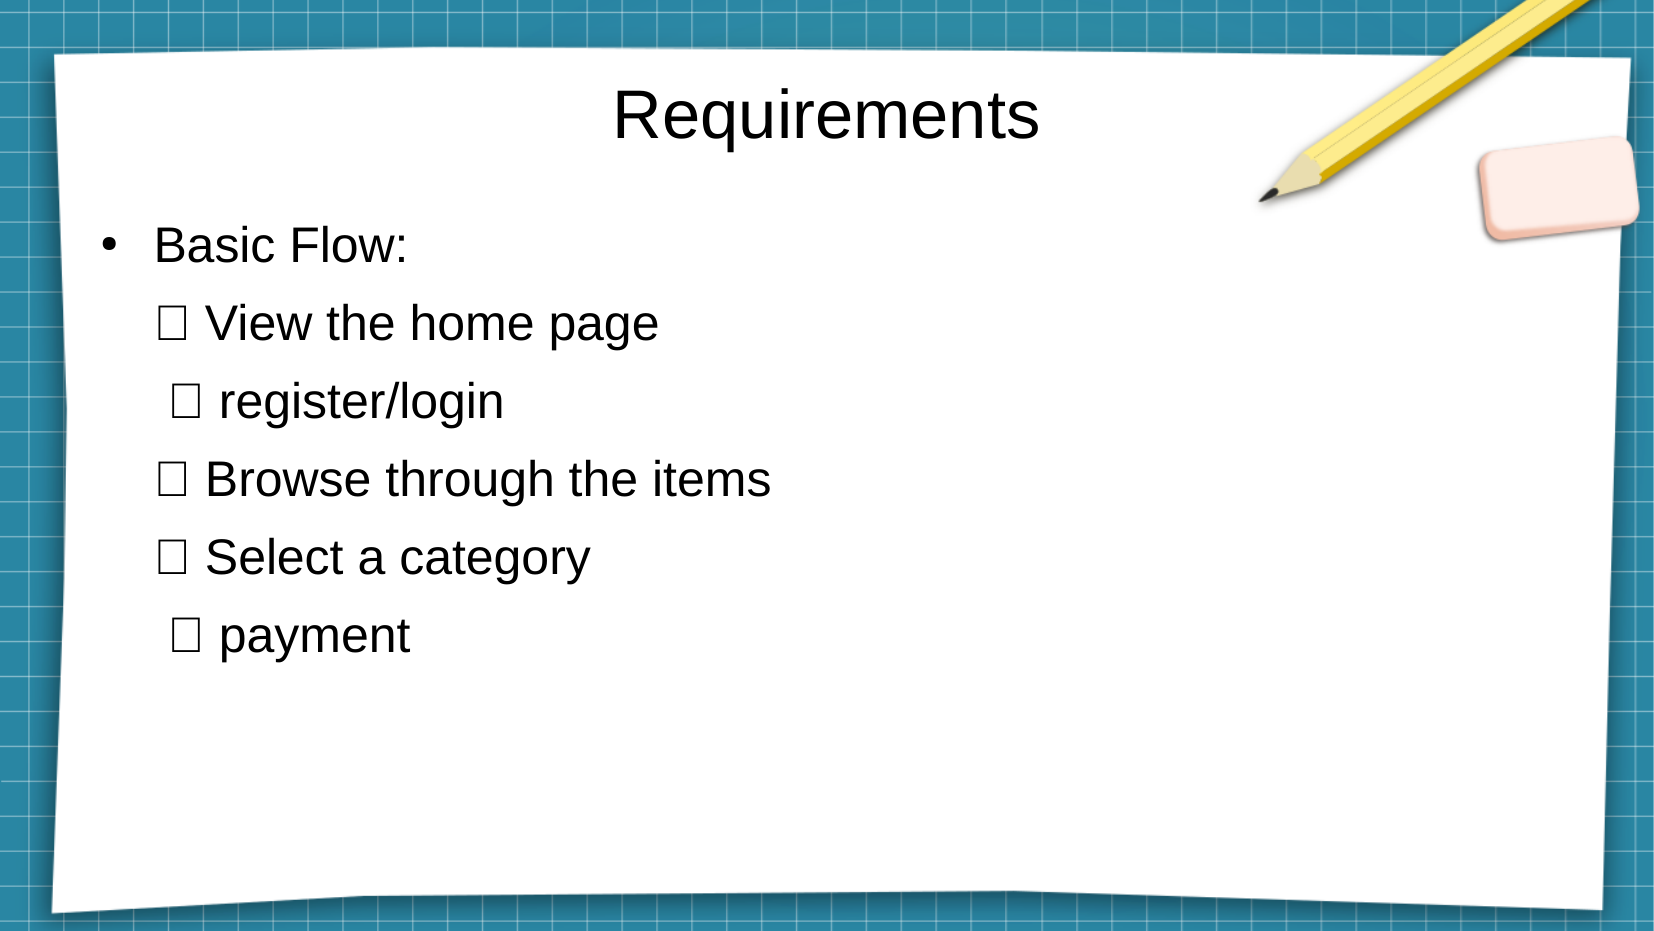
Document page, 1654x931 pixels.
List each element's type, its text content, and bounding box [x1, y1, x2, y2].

title Requirements [82, 37, 1571, 193]
list Basic Flow:  View the home page  register/login  Browse through the items  Select a category  payment [82, 217, 1571, 758]
picture [0, 0, 1654, 931]
